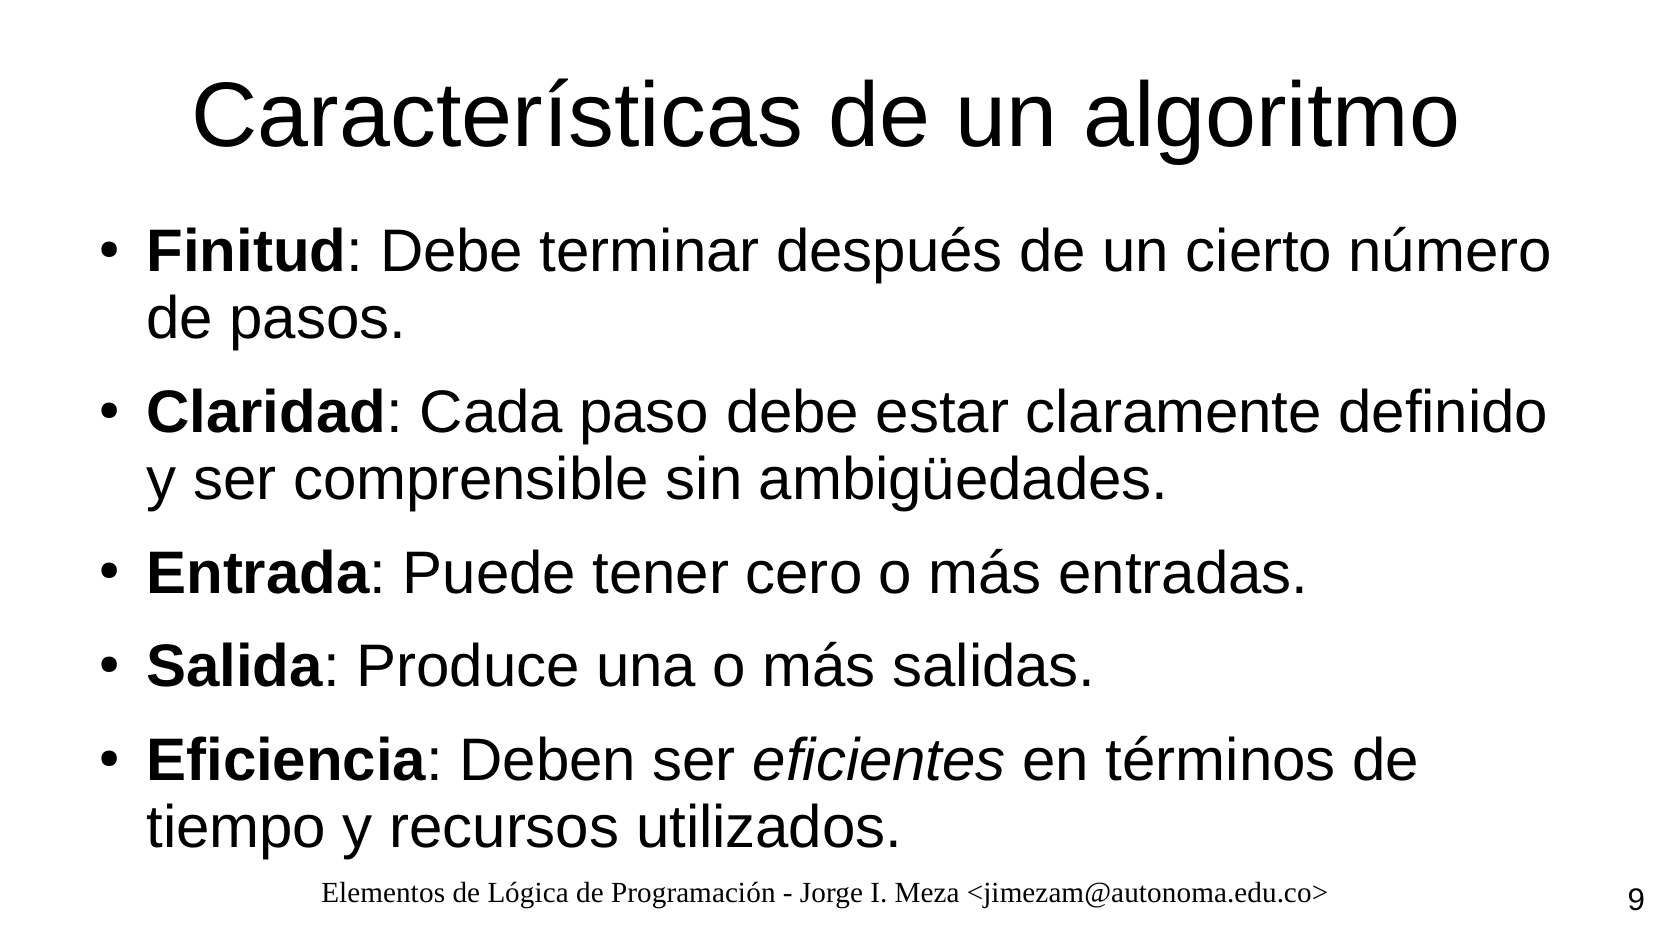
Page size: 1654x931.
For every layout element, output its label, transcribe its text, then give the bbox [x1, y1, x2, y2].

title Características de un algoritmo [82, 37, 1571, 193]
list Finitud: Debe terminar después de un cierto número de pasos. Claridad: Cada paso debe estar claramente definido y ser comprensible sin ambigüedades. Entrada: Puede tener cero o más entradas. Salida: Produce una o más salidas. Eficiencia: Deben ser eficientes en términos de tiempo y recursos utilizados. [82, 217, 1571, 863]
